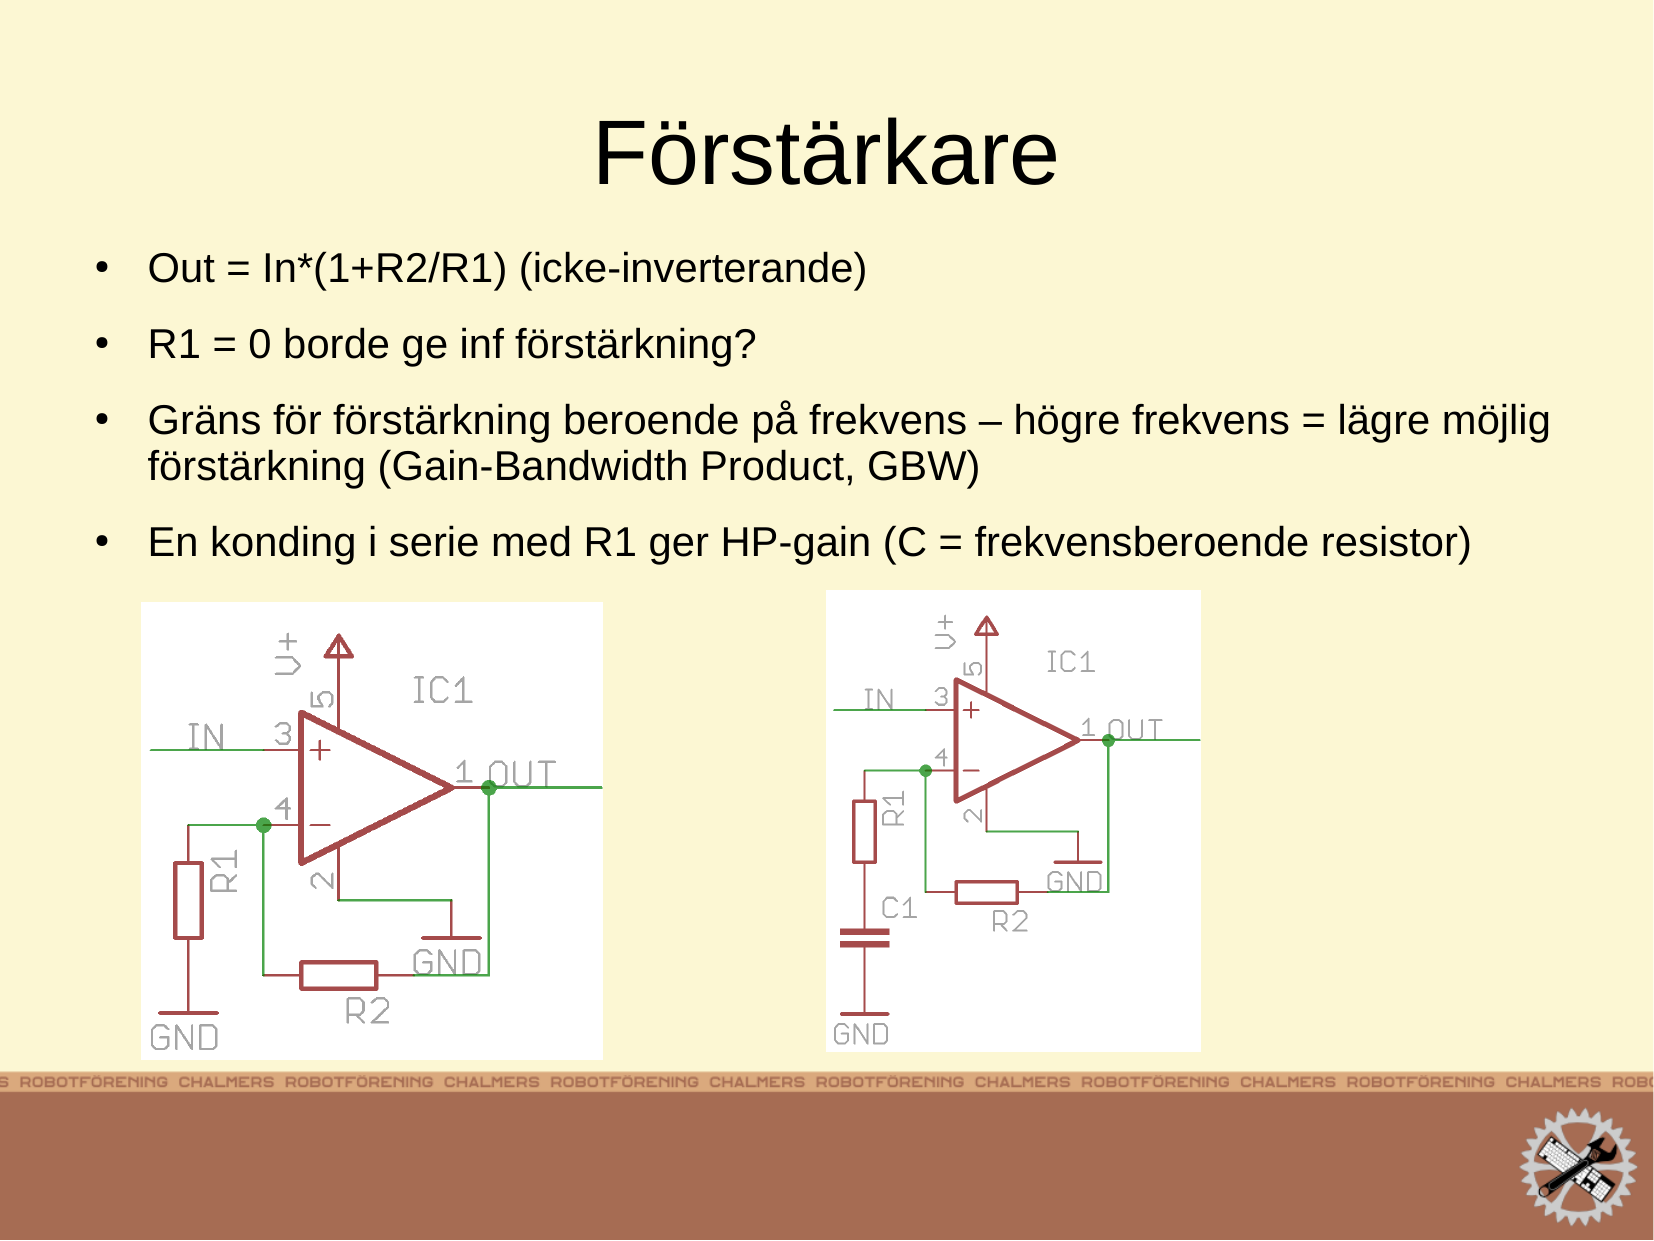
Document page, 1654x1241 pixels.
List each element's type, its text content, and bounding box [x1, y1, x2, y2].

title Förstärkare [82, 49, 1571, 257]
picture [0, 0, 1654, 1240]
list Out = In*(1+R2/R1) (icke-inverterande) R1 = 0 borde ge inf förstärkning? Gräns för förstärkning beroende på frekvens – högre frekvens = lägre möjlig förstärkning (Gain-Bandwidth Product, GBW) En konding i serie med R1 ger HP-gain (C = frekvensberoende resistor) [76, 244, 1565, 1063]
